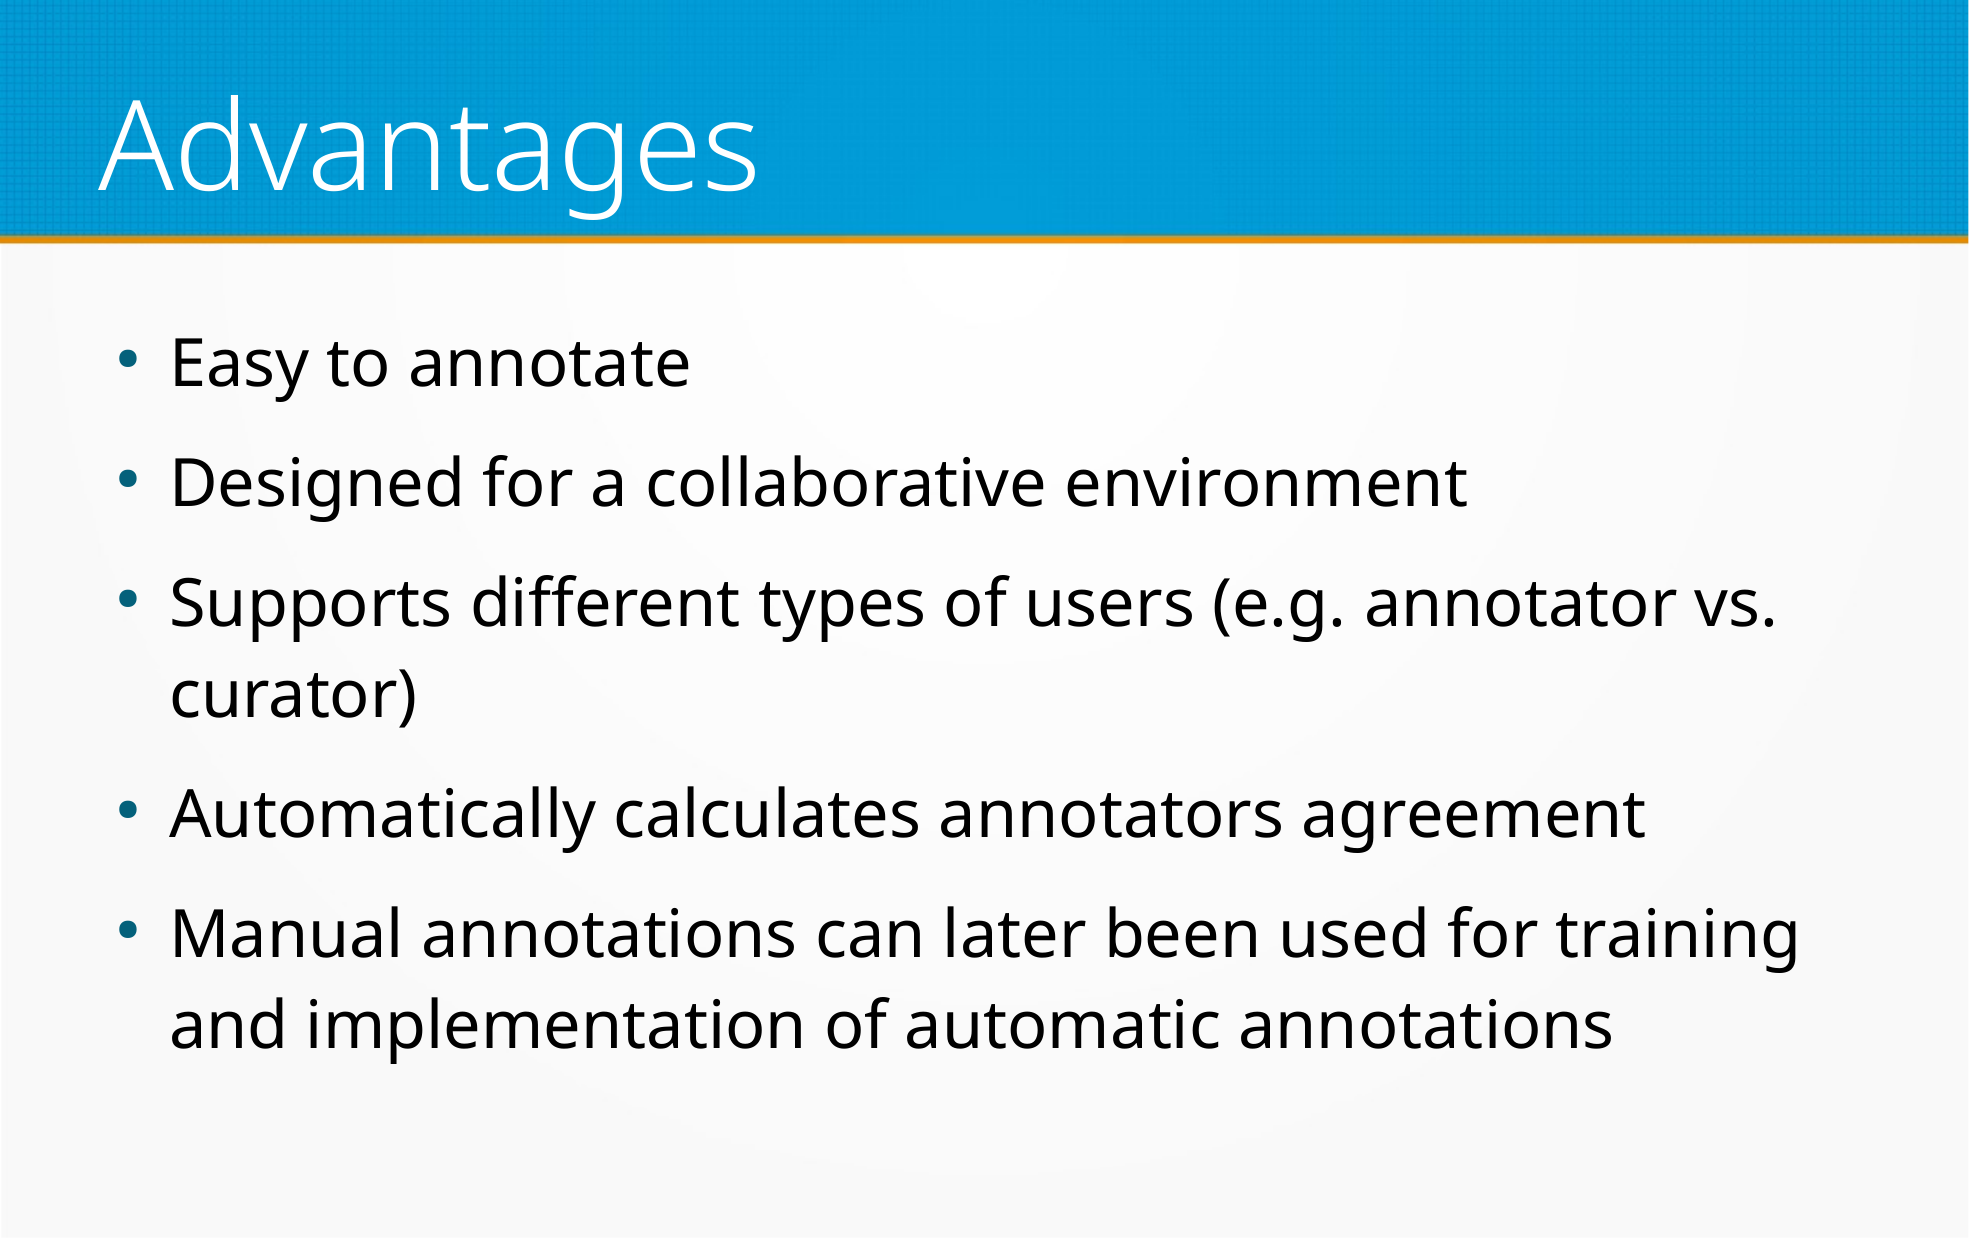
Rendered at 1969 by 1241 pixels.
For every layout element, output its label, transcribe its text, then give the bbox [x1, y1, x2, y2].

list Easy to annotate Designed for a collaborative environment Supports different types of users (e.g. annotator vs. curator) Automatically calculates annotators agreement Manual annotations can later been used for training and implementation of automatic annotations [98, 315, 1861, 1081]
picture [0, 233, 1969, 1241]
title Advantages [98, 19, 1870, 227]
